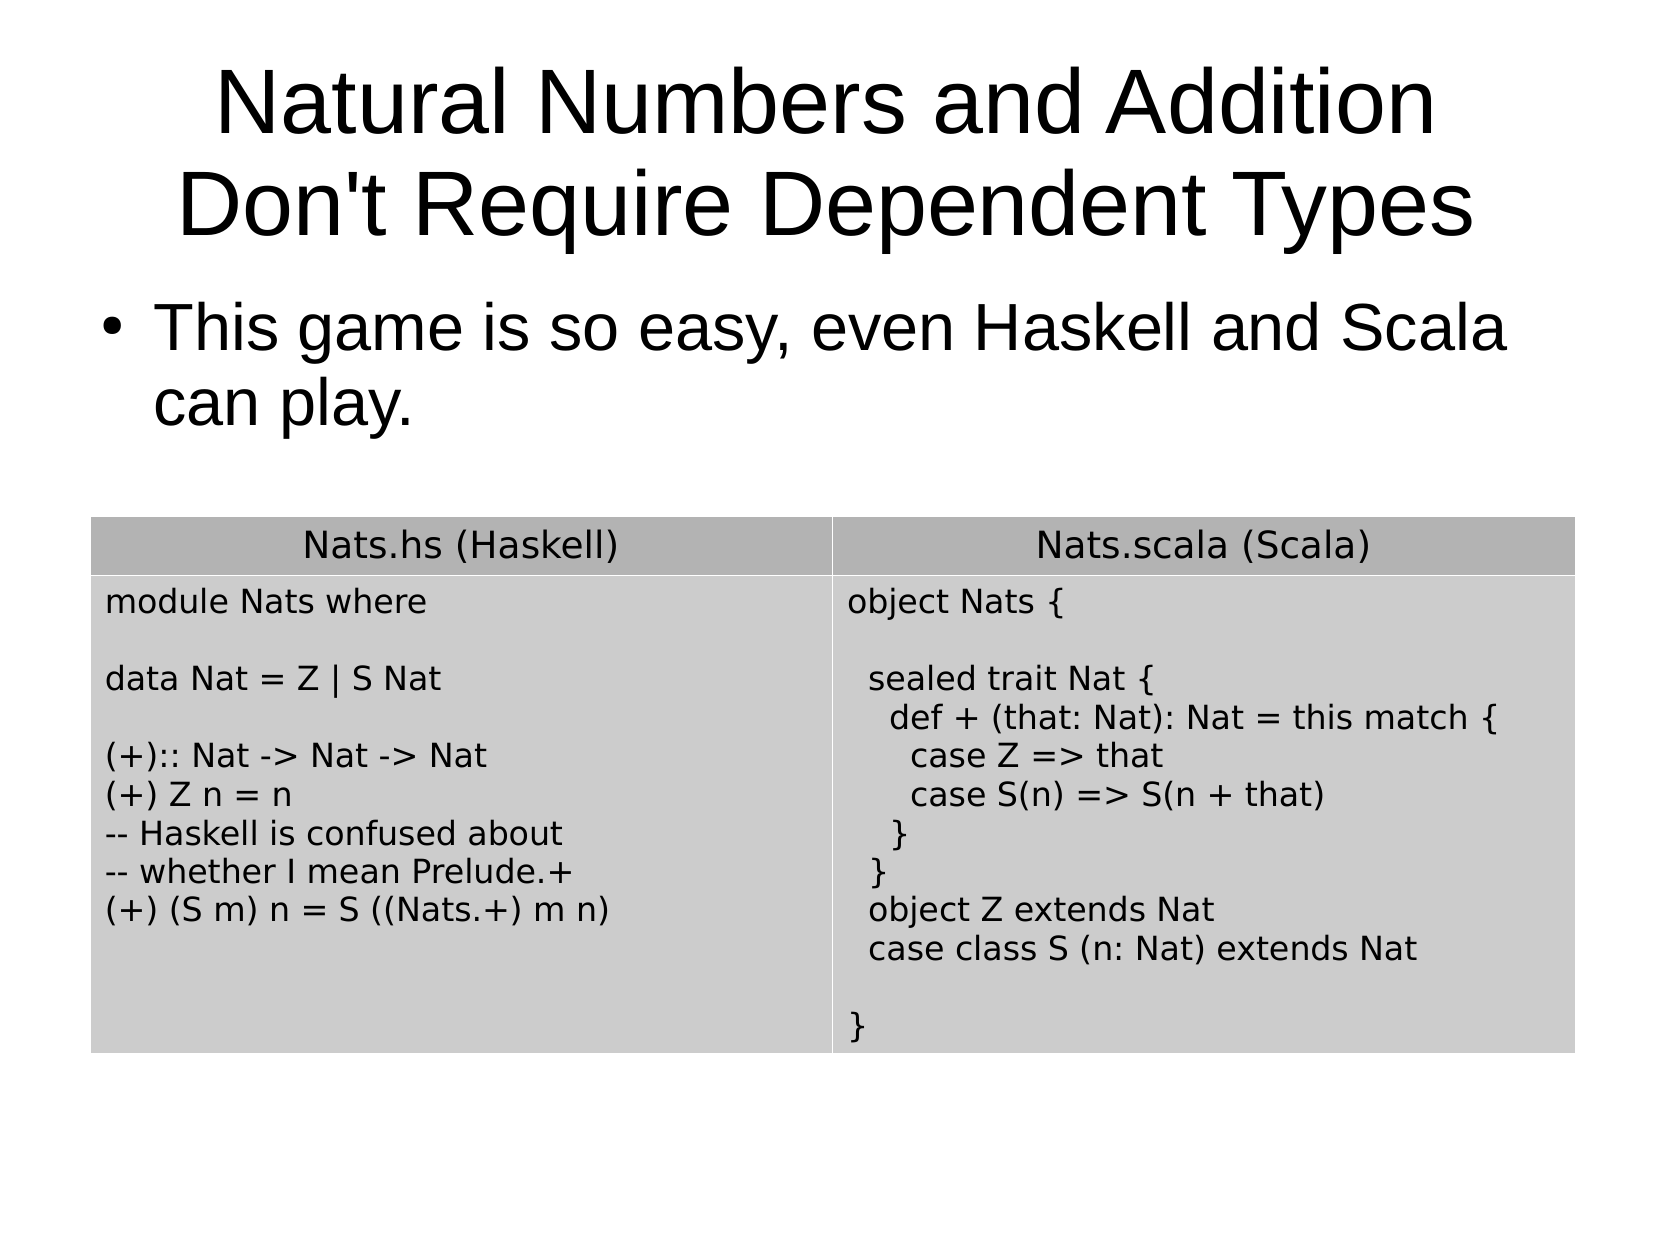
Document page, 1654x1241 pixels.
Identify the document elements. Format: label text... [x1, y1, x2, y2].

list This game is so easy, even Haskell and Scala can play. [82, 290, 1571, 481]
table_header Nats.hs (Haskell) [91, 517, 832, 575]
table_cell module Nats where data Nat = Z | S Nat (+):: Nat -> Nat -> Nat (+) Z n = n -- Haskell is confused about -- whether I mean Prelude.+ (+) (S m) n = S ((Nats.+) m n) [91, 576, 832, 1053]
table_cell object Nats { sealed trait Nat { def + (that: Nat): Nat = this match { case Z => that case S(n) => S(n + that) } } object Z extends Nat case class S (n: Nat) extends Nat } [833, 576, 1575, 1053]
table_header Nats.scala (Scala) [833, 517, 1575, 575]
title Natural Numbers and Addition Don't Require Dependent Types [82, 49, 1571, 257]
